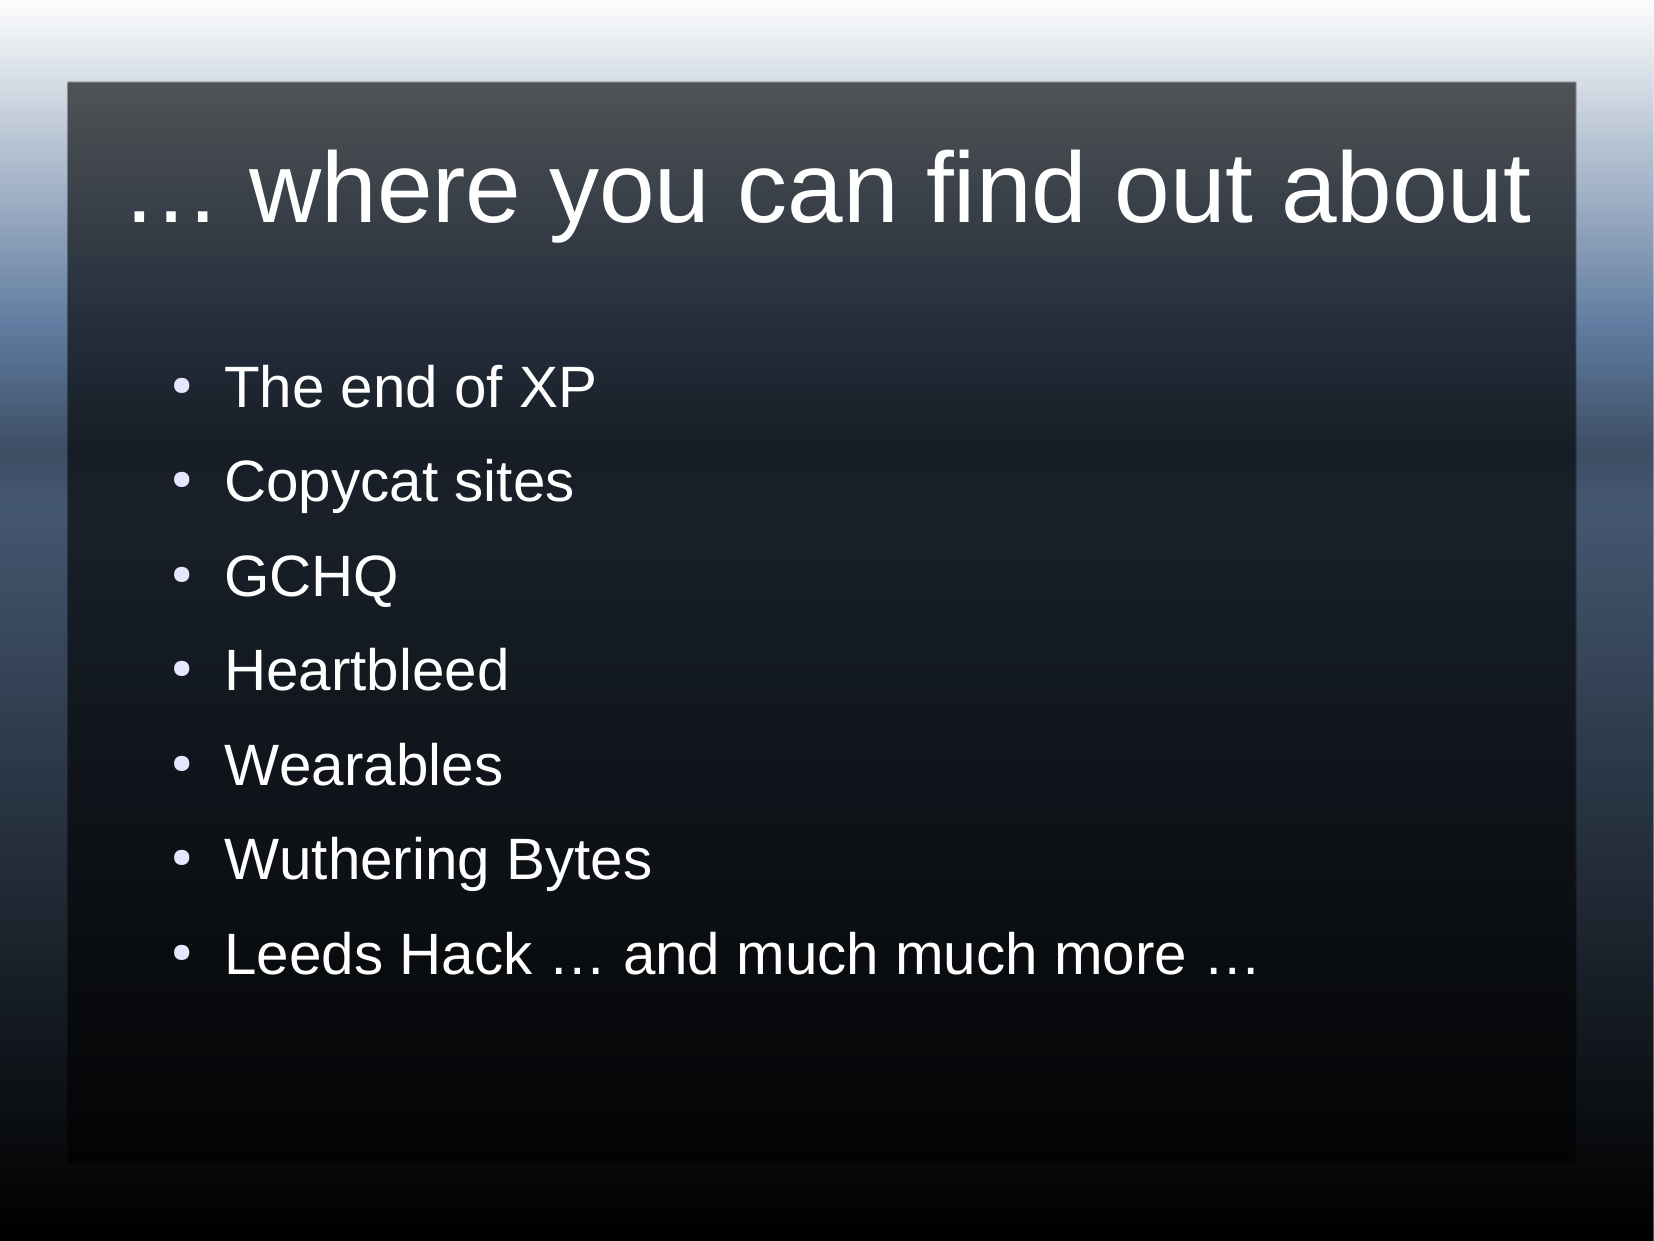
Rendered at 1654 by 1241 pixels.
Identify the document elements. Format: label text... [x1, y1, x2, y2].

picture [0, 0, 1654, 1241]
title … where you can find out about [82, 84, 1571, 292]
list The end of XP Copycat sites GCHQ Heartbleed Wearables Wuthering Bytes Leeds Hack … and much much more … [82, 354, 1571, 1119]
